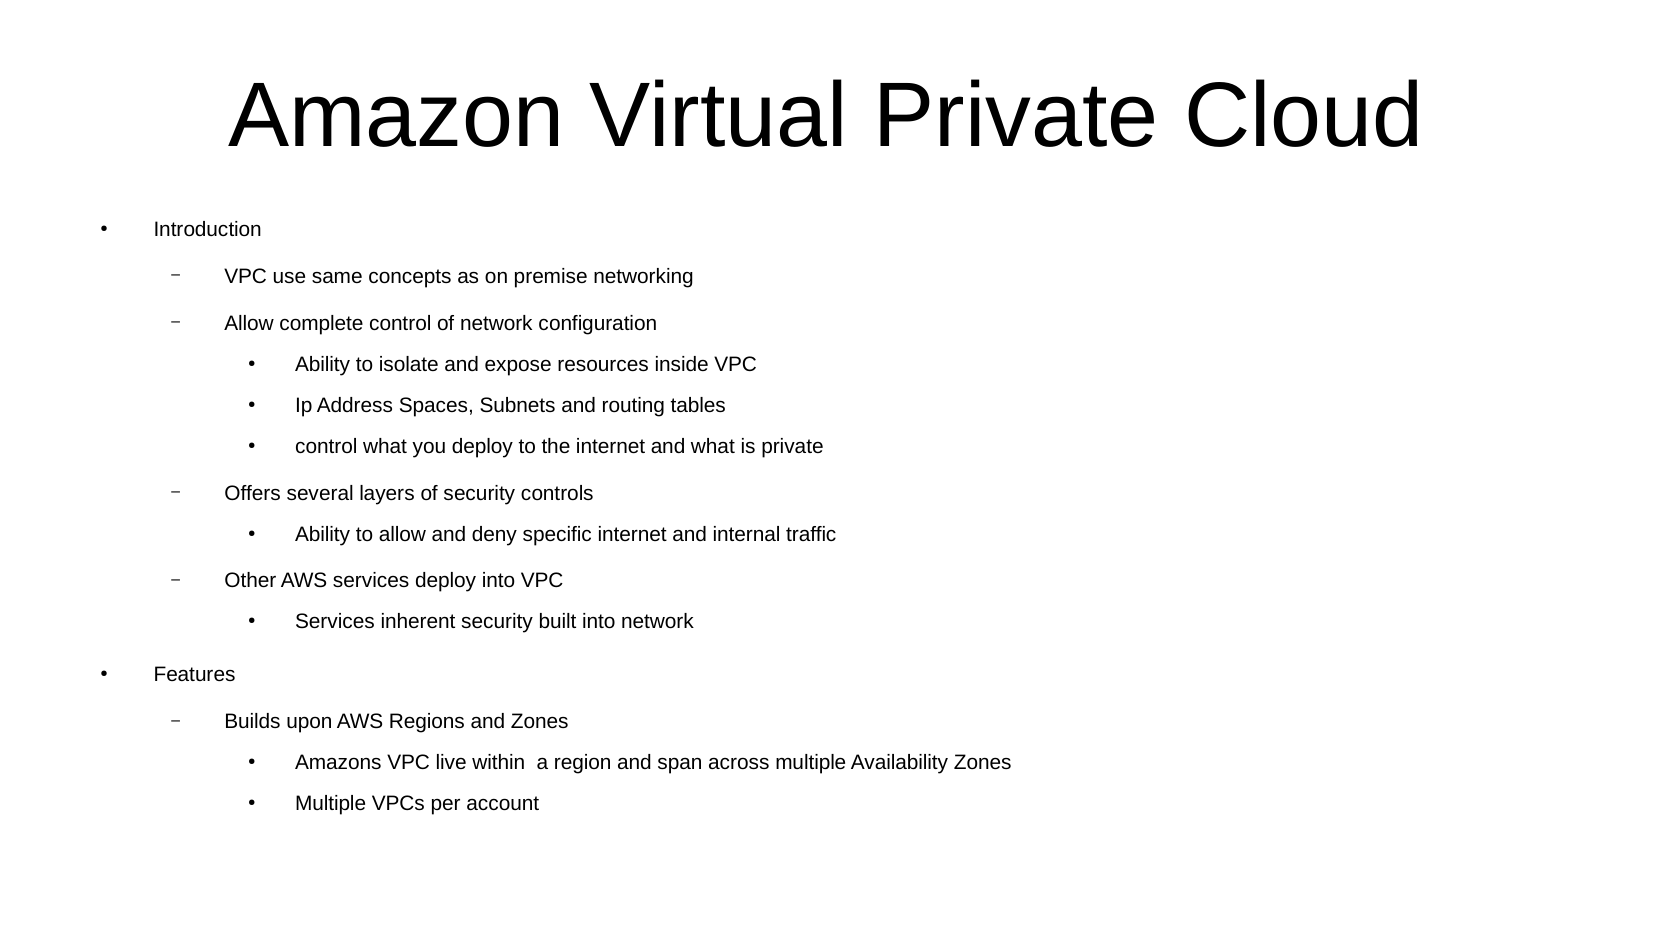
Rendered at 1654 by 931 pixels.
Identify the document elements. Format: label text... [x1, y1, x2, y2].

title Amazon Virtual Private Cloud [82, 37, 1571, 193]
list Introduction VPC use same concepts as on premise networking Allow complete control of network configuration Ability to isolate and expose resources inside VPC Ip Address Spaces, Subnets and routing tables control what you deploy to the internet and what is private Offers several layers of security controls Ability to allow and deny specific internet and internal traffic Other AWS services deploy into VPC Services inherent security built into network Features Builds upon AWS Regions and Zones Amazons VPC live within a region and span across multiple Availability Zones Multiple VPCs per account [82, 217, 1621, 916]
